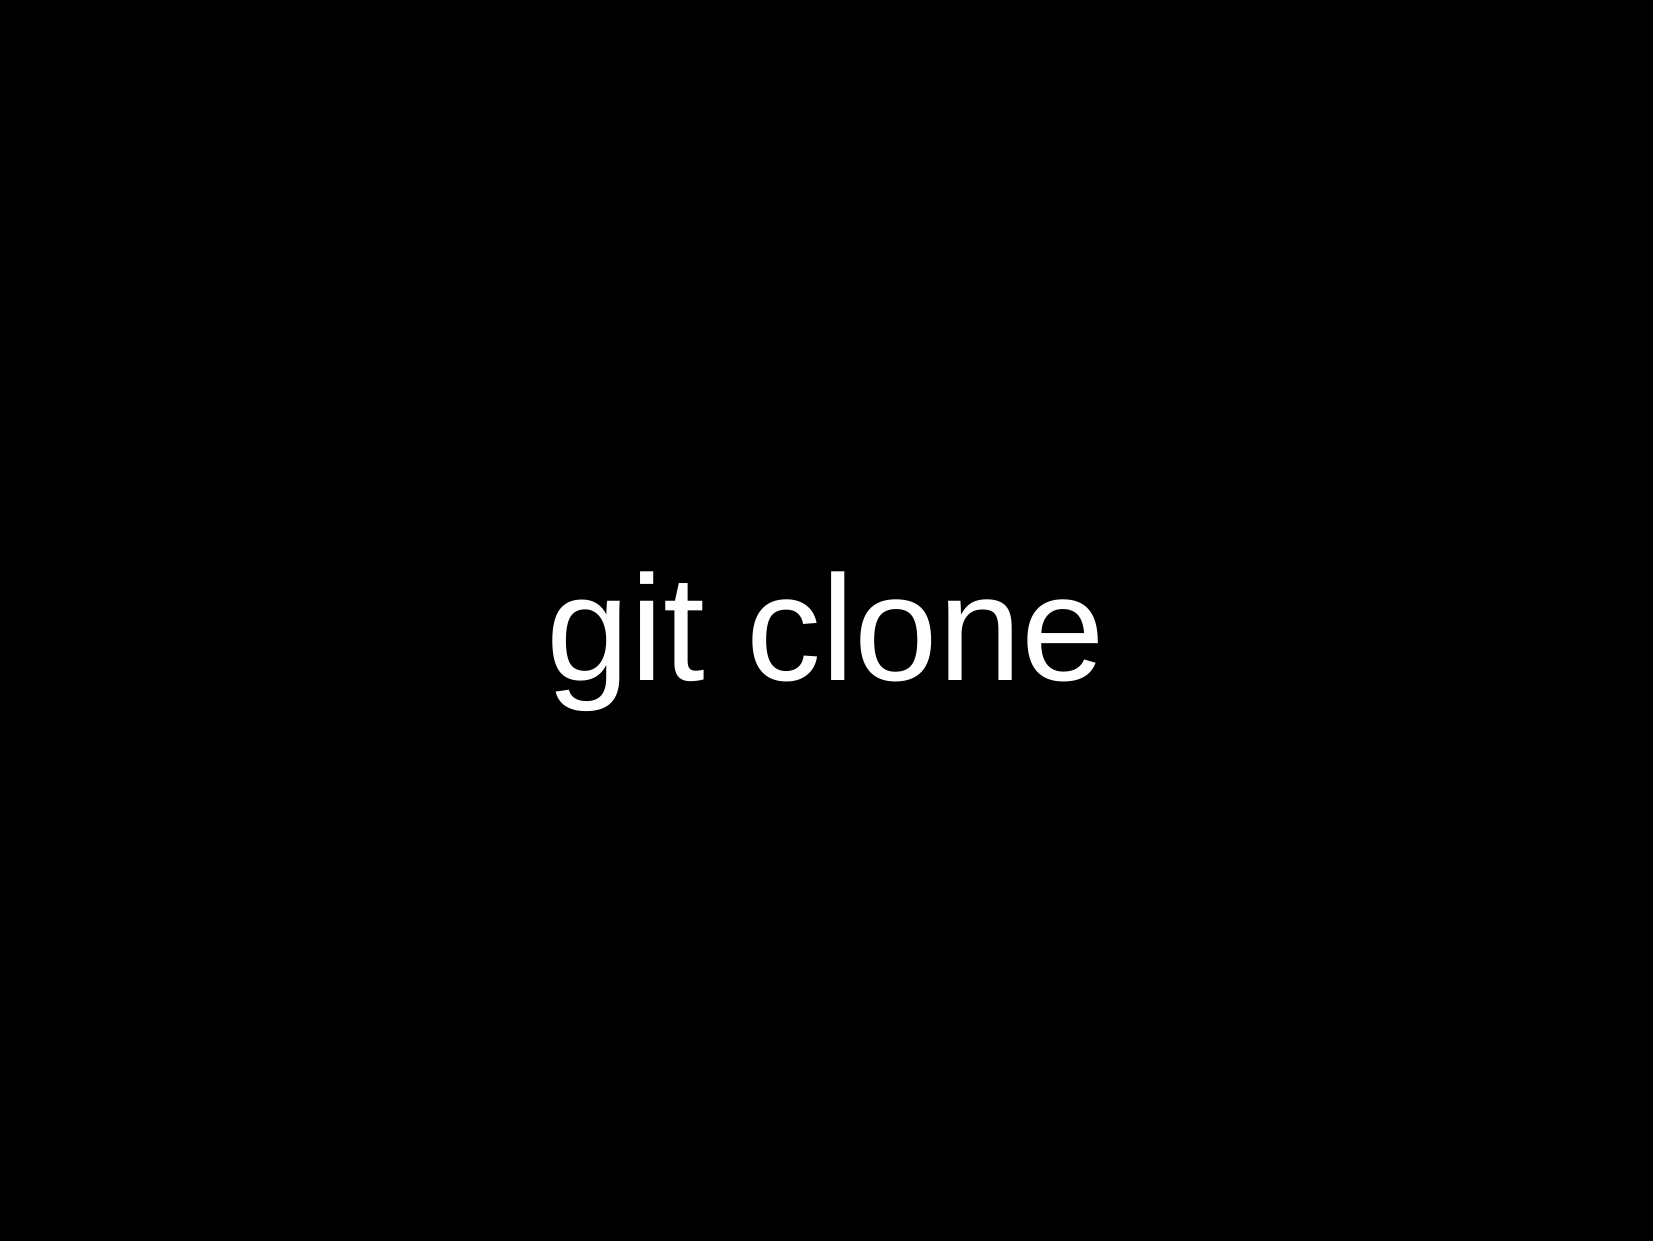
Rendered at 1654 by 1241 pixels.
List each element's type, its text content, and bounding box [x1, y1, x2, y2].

title git clone [82, 525, 1571, 733]
